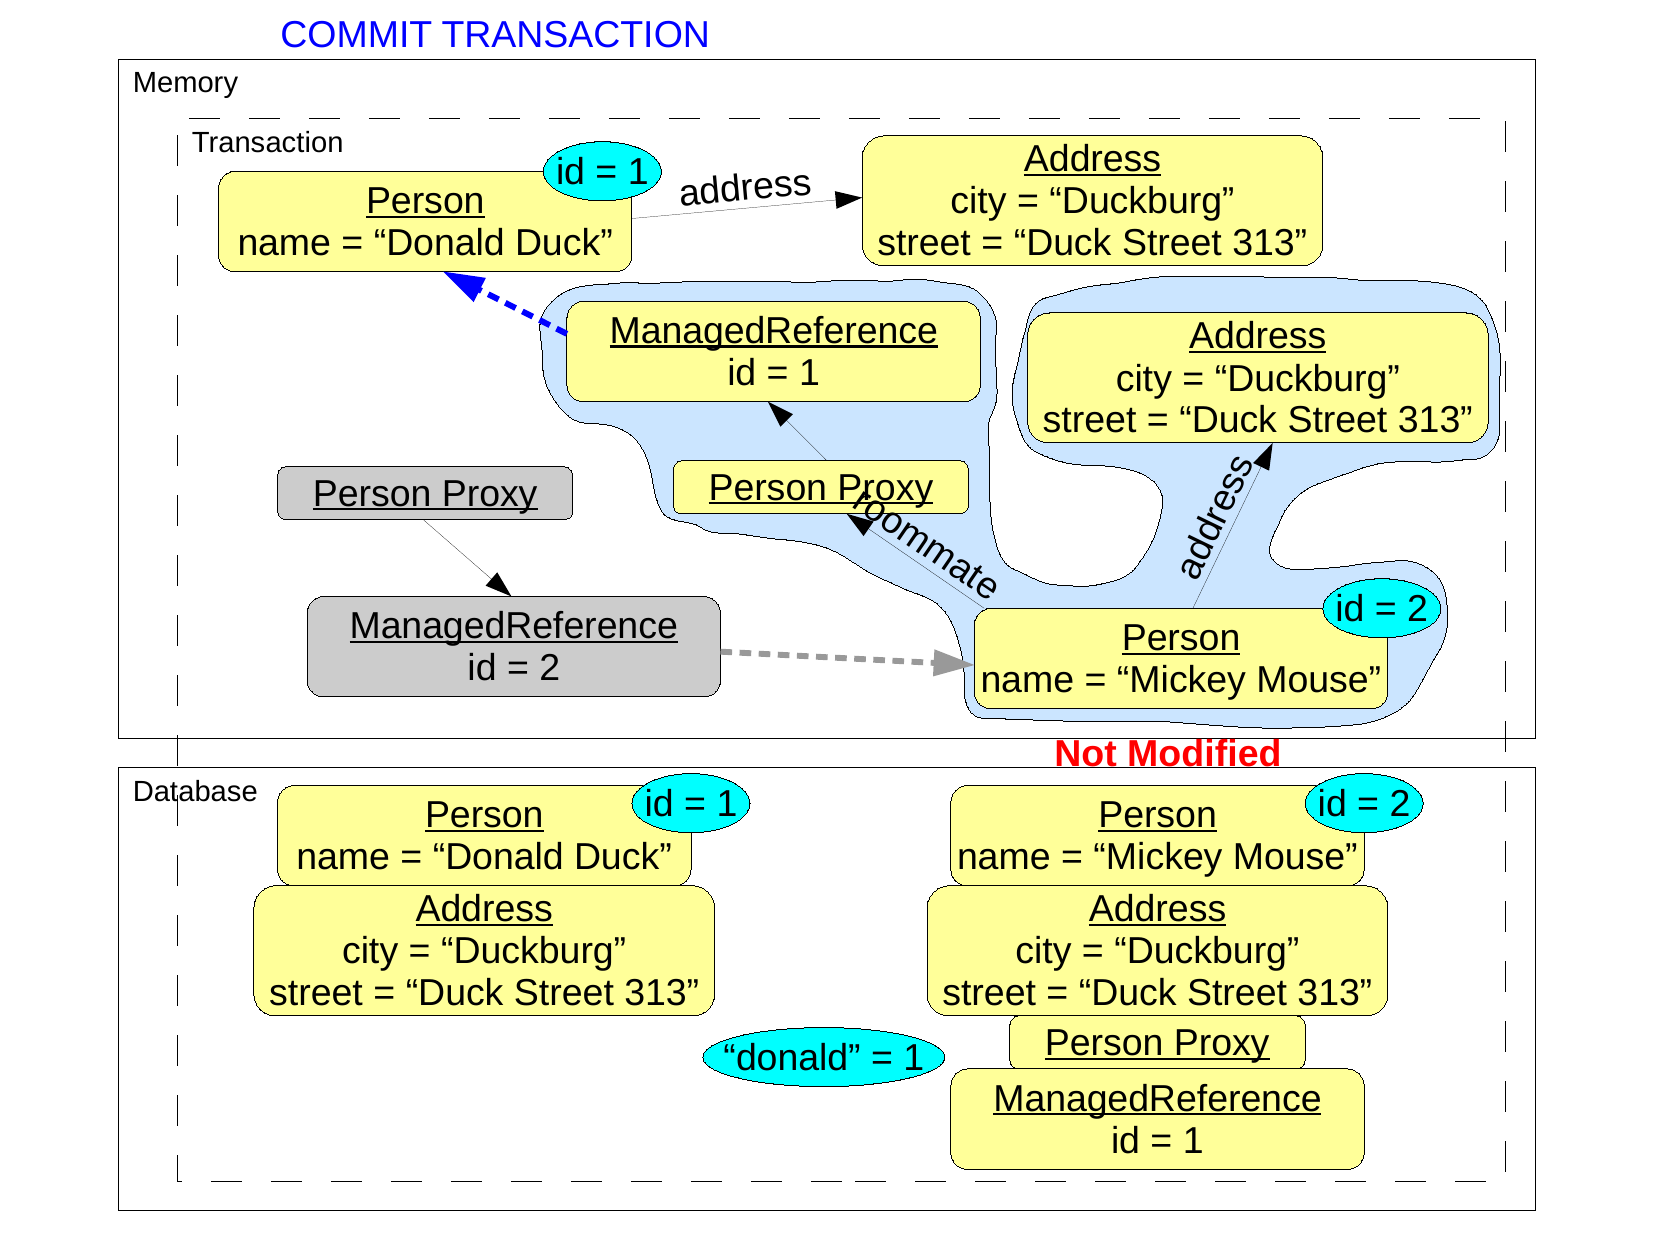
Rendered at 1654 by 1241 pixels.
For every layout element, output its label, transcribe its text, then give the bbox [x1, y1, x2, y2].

text_box id = 2 [1305, 773, 1424, 833]
text_box Memory [118, 59, 1536, 739]
text_box Person Proxy [1009, 1015, 1306, 1069]
text_box Person name = “Donald Duck” [218, 171, 632, 272]
text_box id = 1 [543, 141, 662, 201]
text_box id = 1 [631, 773, 751, 833]
text_box Address city = “Duckburg” street = “Duck Street 313” [253, 885, 715, 1016]
text_box Person name = “Mickey Mouse” [974, 608, 1388, 709]
text_box Person Proxy [673, 460, 969, 514]
text_box Person Proxy [277, 466, 573, 520]
text_box ManagedReference id = 2 [307, 596, 721, 697]
text_box Transaction [177, 118, 1506, 1182]
text_box “donald” = 1 [702, 1027, 945, 1087]
text_box Person name = “Donald Duck” [277, 785, 692, 885]
text_box ManagedReference id = 1 [566, 301, 981, 402]
text_box id = 2 [1322, 578, 1441, 638]
text_box Address city = “Duckburg” street = “Duck Street 313” [862, 135, 1323, 266]
text_box Address city = “Duckburg” street = “Duck Street 313” [927, 885, 1388, 1016]
text_box ManagedReference id = 1 [950, 1068, 1365, 1170]
text_box Address city = “Duckburg” street = “Duck Street 313” [1027, 312, 1489, 443]
text_box Not Modified [1039, 725, 1297, 784]
text_box COMMIT TRANSACTION [265, 6, 1536, 64]
text_box Person name = “Mickey Mouse” [950, 785, 1365, 885]
text_box Database [118, 767, 1536, 1211]
